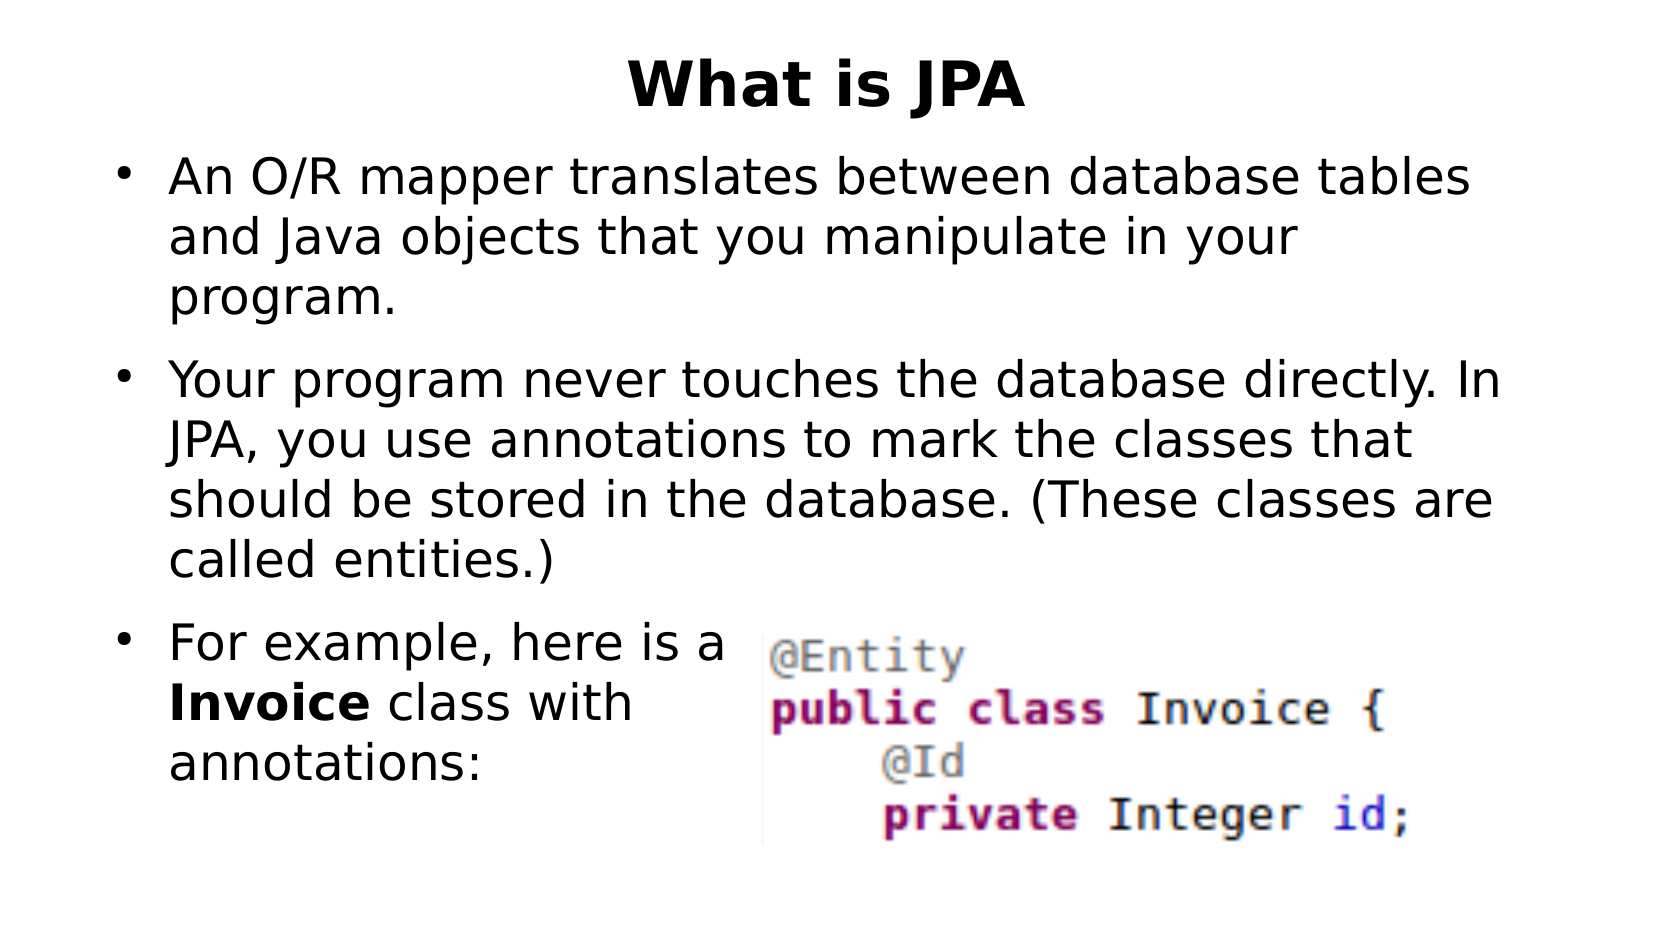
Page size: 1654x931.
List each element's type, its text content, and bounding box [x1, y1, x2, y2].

list An O/R mapper translates between database tables and Java objects that you manipulate in your program. Your program never touches the database directly. In JPA, you use annotations to mark the classes that should be stored in the database. (These classes are called entities.) For example, here is a Invoice class with annotations: [82, 136, 1538, 889]
picture [761, 634, 1592, 845]
title What is JPA [82, 36, 1571, 147]
